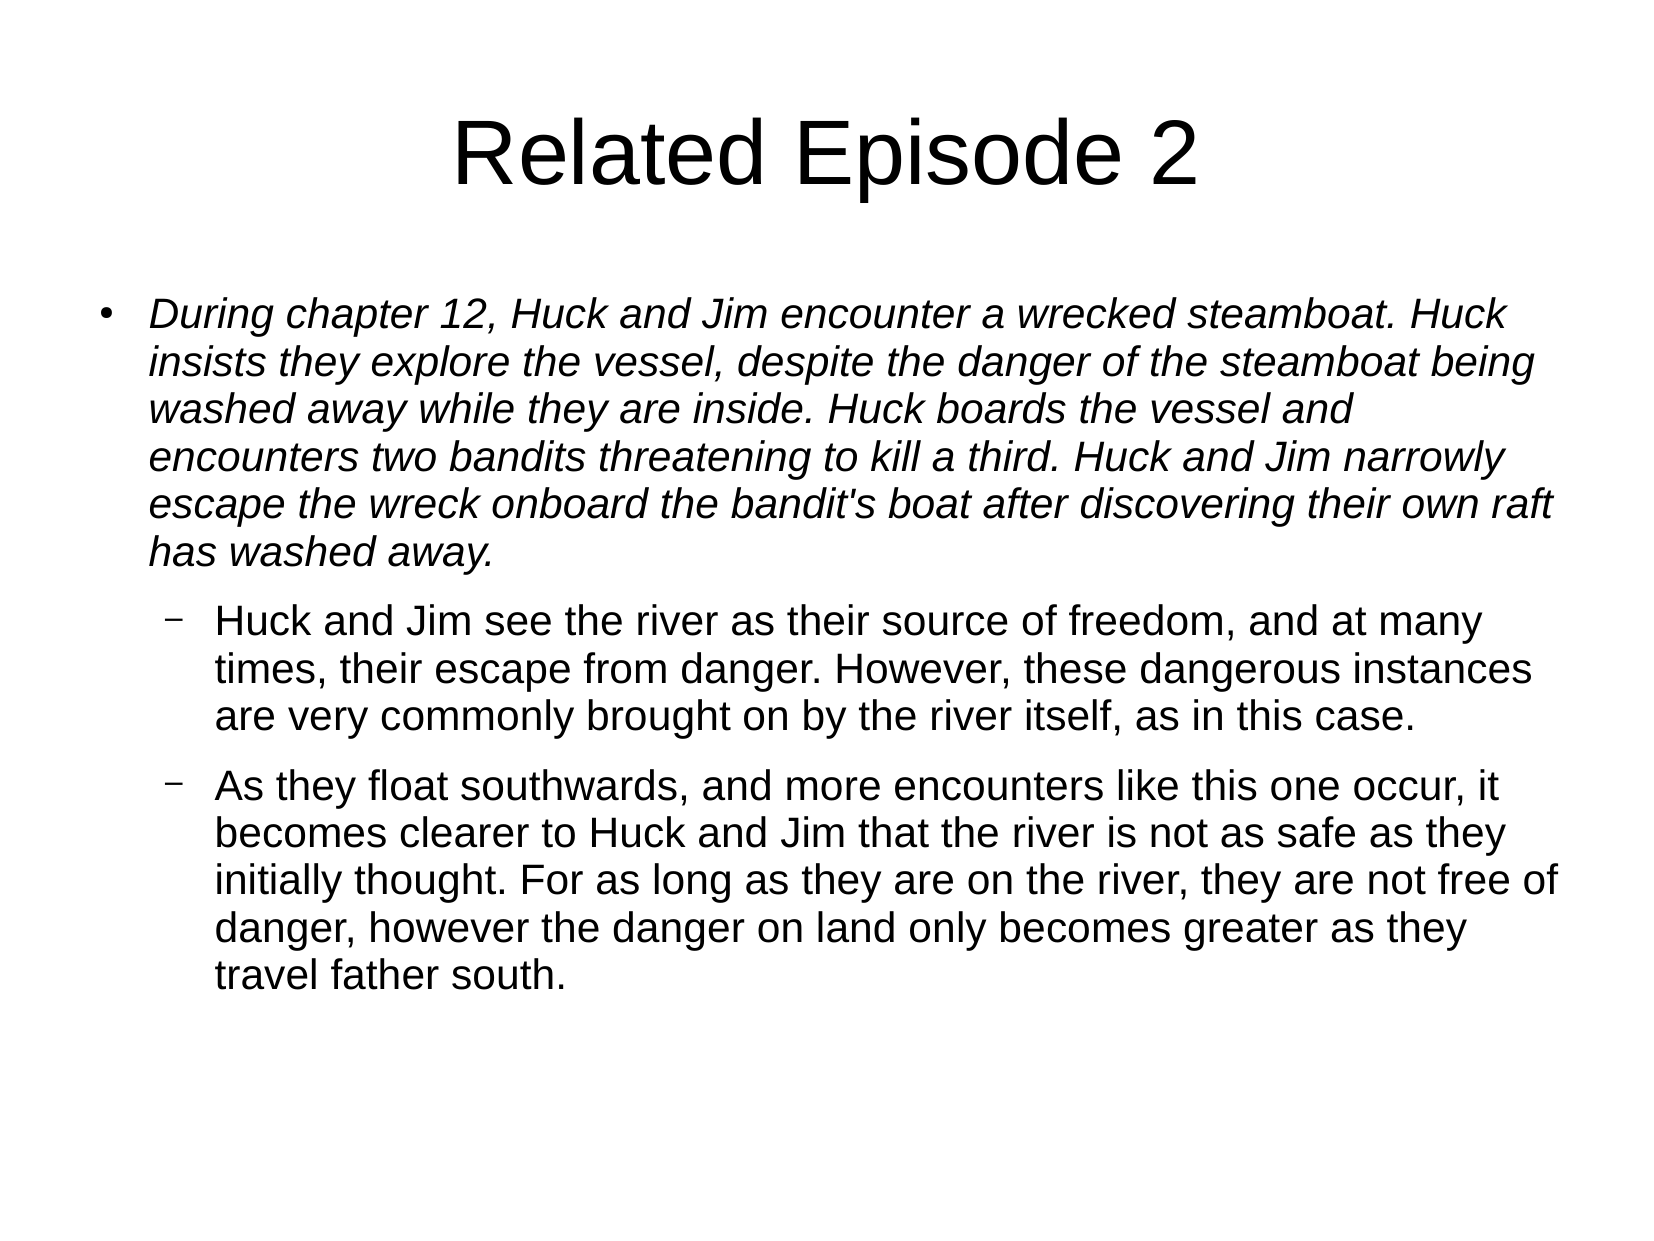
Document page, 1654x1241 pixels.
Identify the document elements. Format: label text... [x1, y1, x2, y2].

list During chapter 12, Huck and Jim encounter a wrecked steamboat. Huck insists they explore the vessel, despite the danger of the steamboat being washed away while they are inside. Huck boards the vessel and encounters two bandits threatening to kill a third. Huck and Jim narrowly escape the wreck onboard the bandit's boat after discovering their own raft has washed away. Huck and Jim see the river as their source of freedom, and at many times, their escape from danger. However, these dangerous instances are very commonly brought on by the river itself, as in this case. As they float southwards, and more encounters like this one occur, it becomes clearer to Huck and Jim that the river is not as safe as they initially thought. For as long as they are on the river, they are not free of danger, however the danger on land only becomes greater as they travel father south. [82, 290, 1571, 1010]
title Related Episode 2 [82, 49, 1571, 257]
